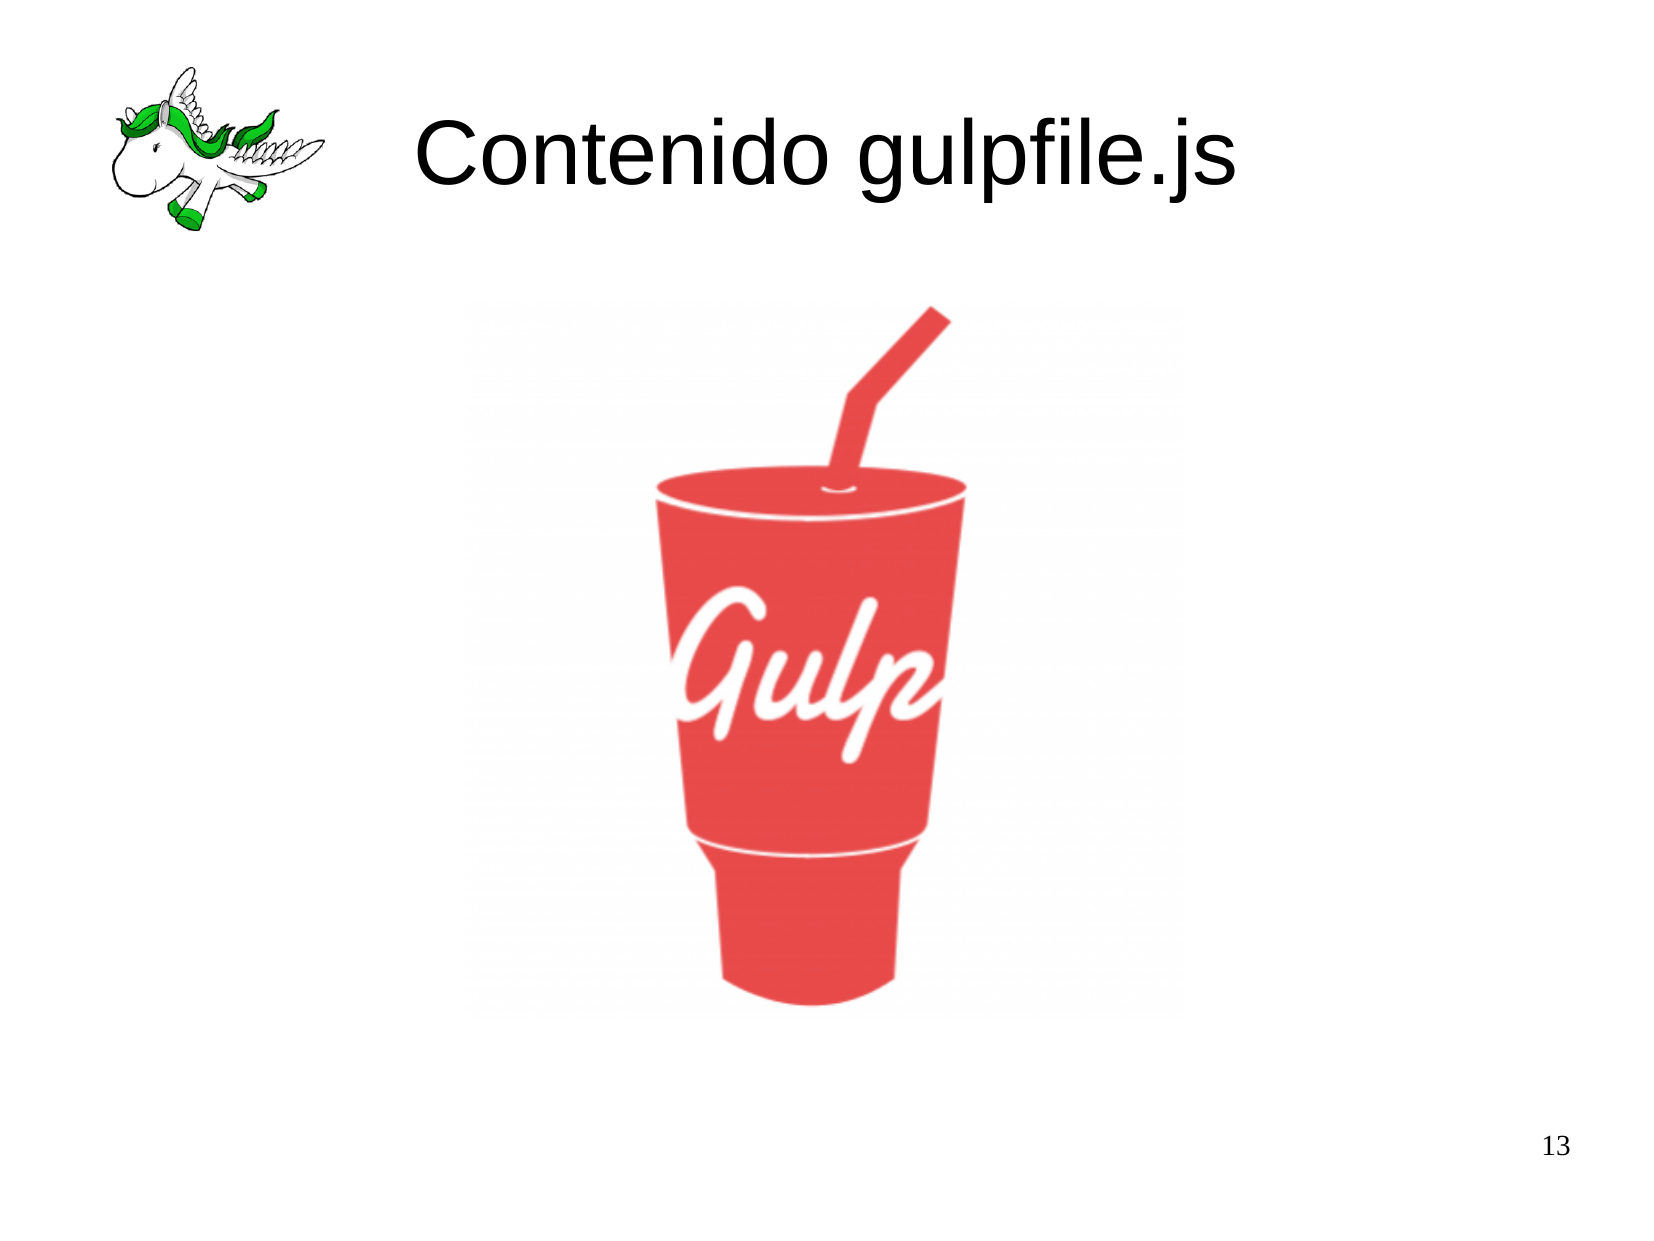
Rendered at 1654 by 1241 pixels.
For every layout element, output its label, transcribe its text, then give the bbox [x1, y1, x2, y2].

title Contenido gulpfile.js [82, 49, 1571, 257]
picture [76, 58, 360, 241]
picture [465, 300, 1185, 1021]
